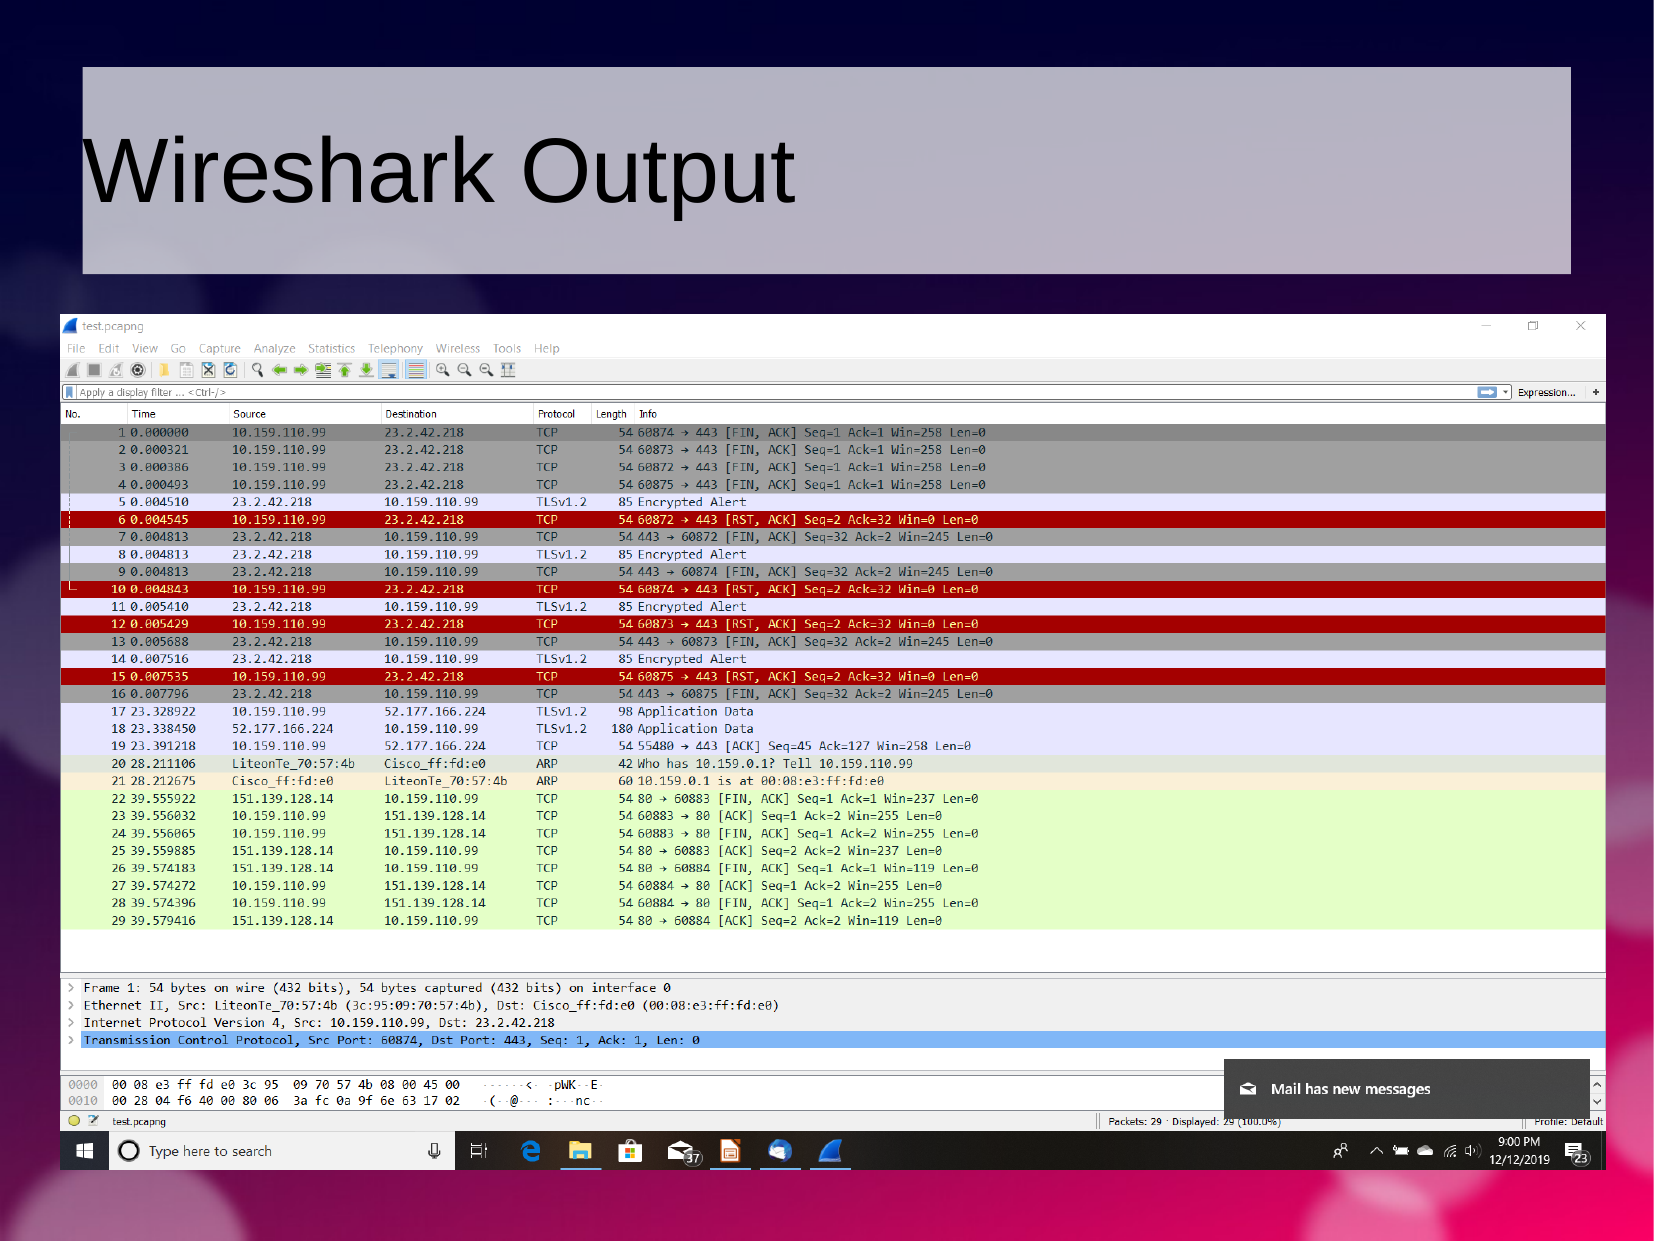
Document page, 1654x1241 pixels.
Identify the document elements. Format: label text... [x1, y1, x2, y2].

picture [0, 0, 1654, 1241]
title Wireshark Output [82, 67, 1571, 275]
